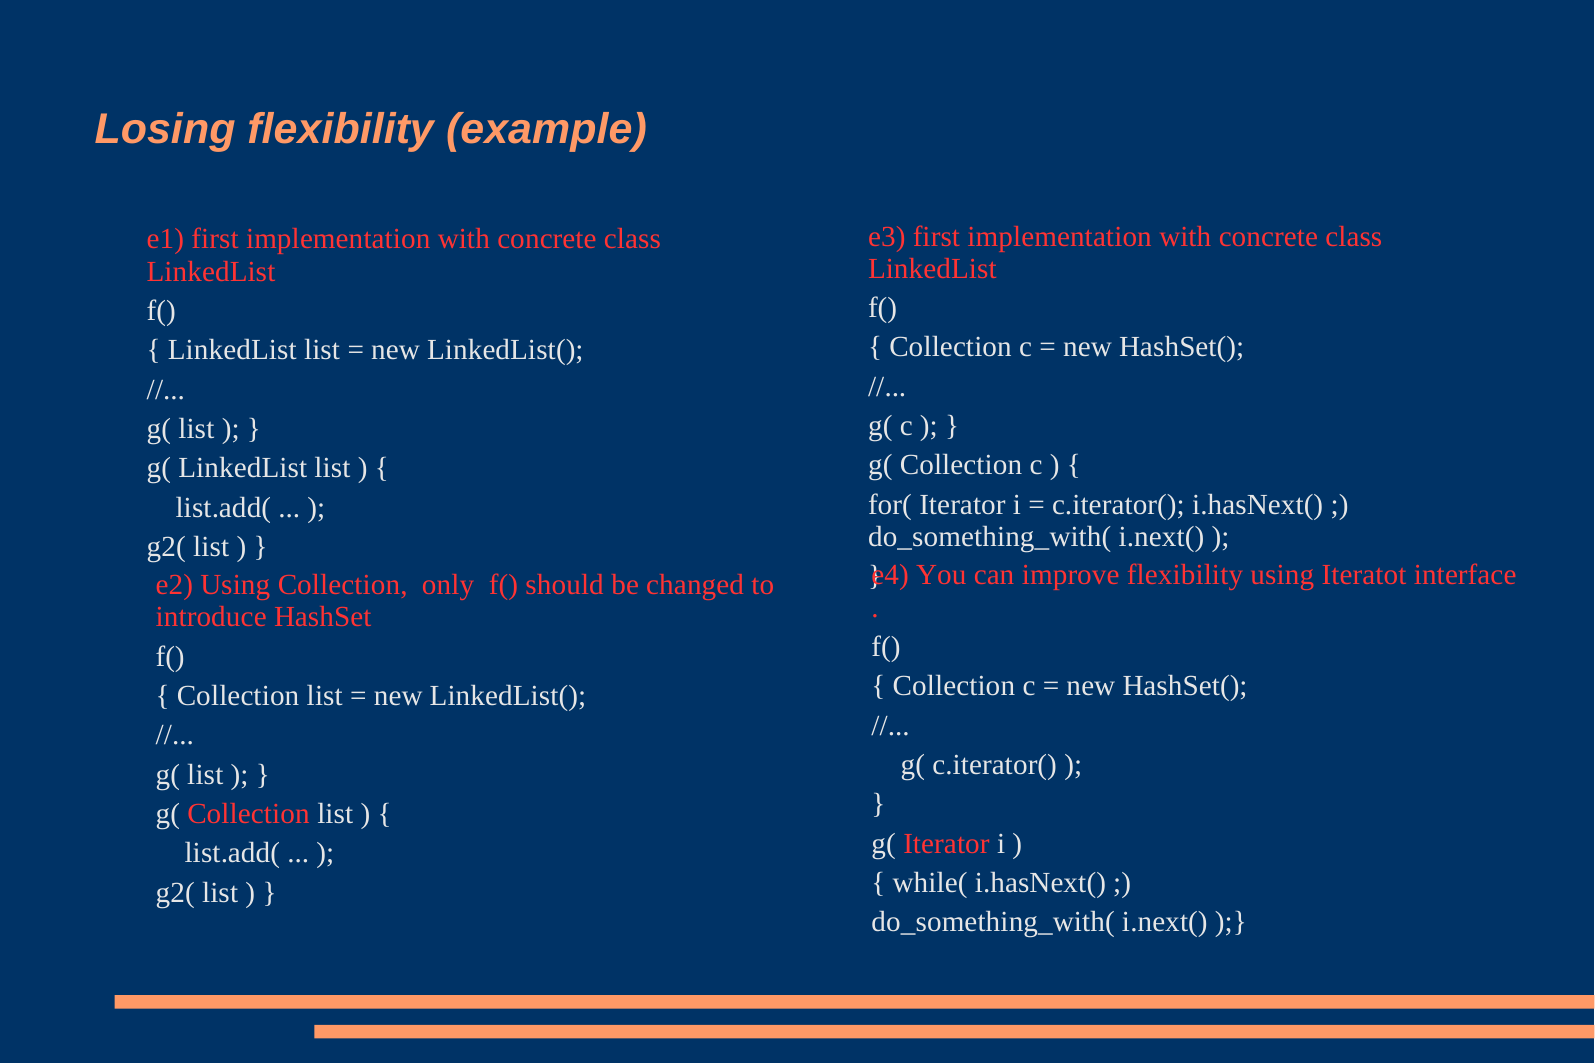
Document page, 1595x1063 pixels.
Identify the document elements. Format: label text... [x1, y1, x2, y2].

title Losing flexibility (example) [94, 39, 1457, 218]
list e2) Using Collection, only f() should be changed to introduce HashSet f() { Collection list = new LinkedList(); //... g( list ); } g( Collection list ) { list.add( ... ); g2( list ) } [126, 568, 804, 909]
list e4) You can improve flexibility using Iteratot interface . f() { Collection c = new HashSet(); //... g( c.iterator() ); } g( Iterator i ) { while( i.hasNext() ;) do_something_with( i.next() );} [842, 558, 1520, 939]
list e3) first implementation with concrete class LinkedList f() { Collection c = new HashSet(); //... g( c ); } g( Collection c ) { for( Iterator i = c.iterator(); i.hasNext() ;) do_something_with( i.next() ); } [838, 180, 1516, 560]
list e1) first implementation with concrete class LinkedList f() { LinkedList list = new LinkedList(); //... g( list ); } g( LinkedList list ) { list.add( ... ); g2( list ) } [117, 222, 795, 554]
